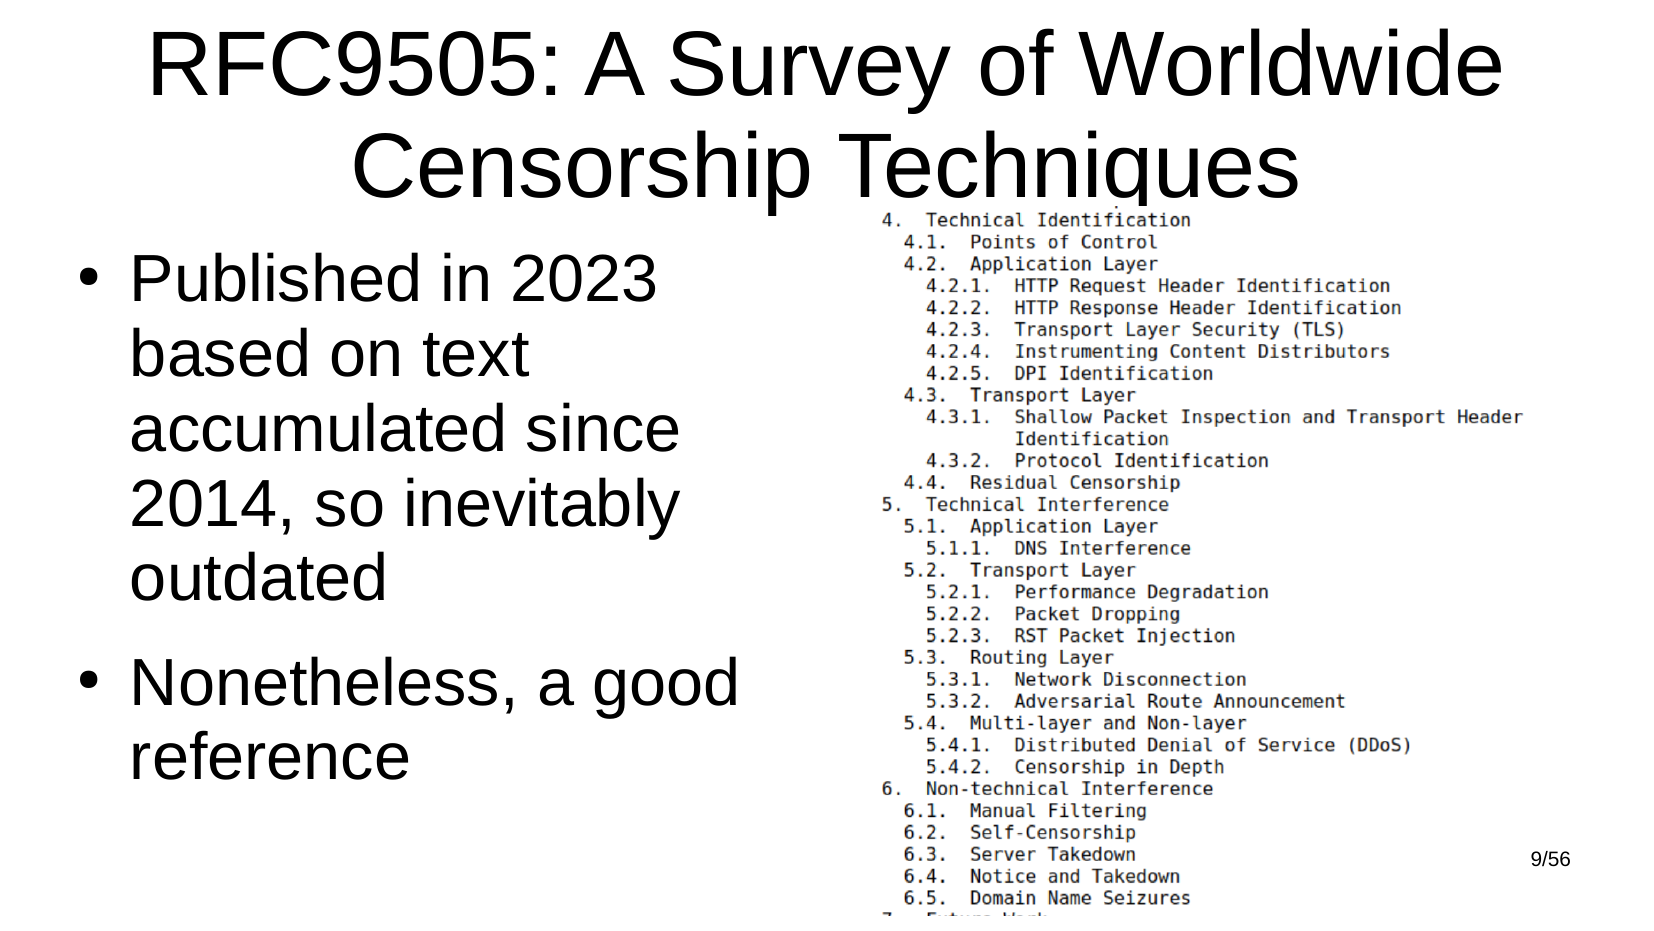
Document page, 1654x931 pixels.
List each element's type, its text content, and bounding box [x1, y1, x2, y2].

picture [846, 206, 1524, 916]
list Published in 2023 based on text accumulated since 2014, so inevitably outdated Nonetheless, a good reference [59, 241, 839, 875]
title RFC9505: A Survey of Worldwide Censorship Techniques [82, 12, 1571, 218]
